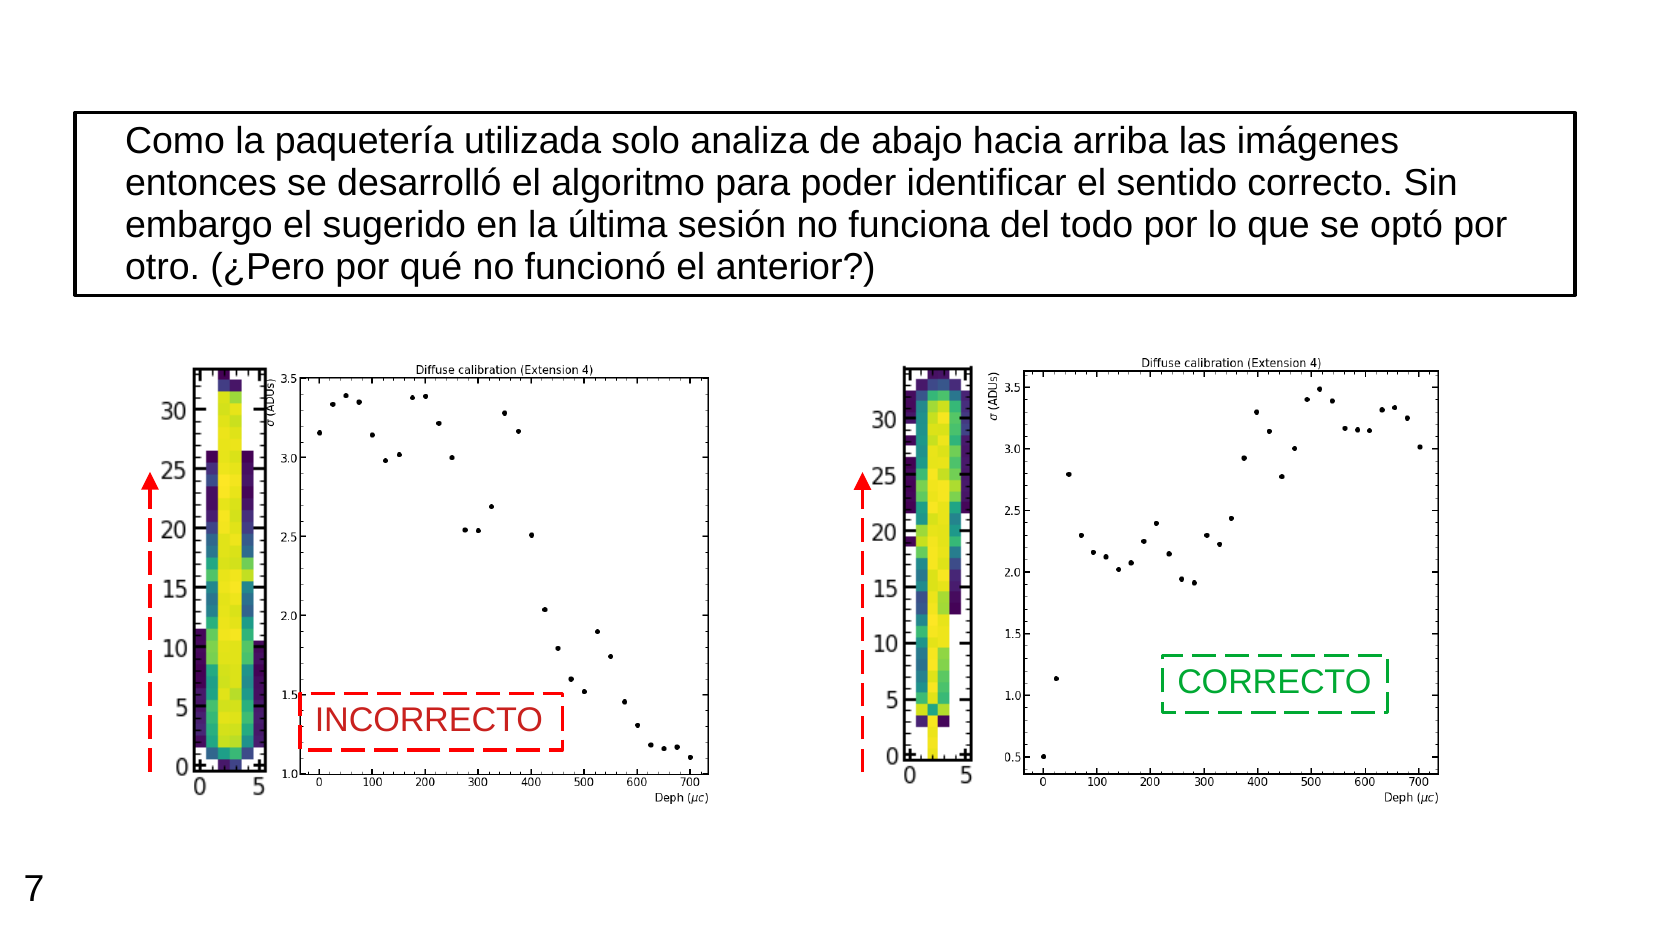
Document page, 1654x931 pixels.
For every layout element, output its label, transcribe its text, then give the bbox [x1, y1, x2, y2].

text_box CORRECTO [1162, 655, 1388, 713]
picture [861, 352, 1443, 810]
text_box <number> [8, 860, 638, 931]
picture [150, 359, 713, 810]
text_box Como la paquetería utilizada solo analiza de abajo hacia arriba las imágenes entonces se desarrolló el algoritmo para poder identificar el sentido correcto. Sin embargo el sugerido en la última sesión no funciona del todo por lo que se optó por otro. (¿Pero por qué no funcionó el anterior?) [75, 112, 1576, 296]
text_box INCORRECTO [300, 693, 563, 751]
